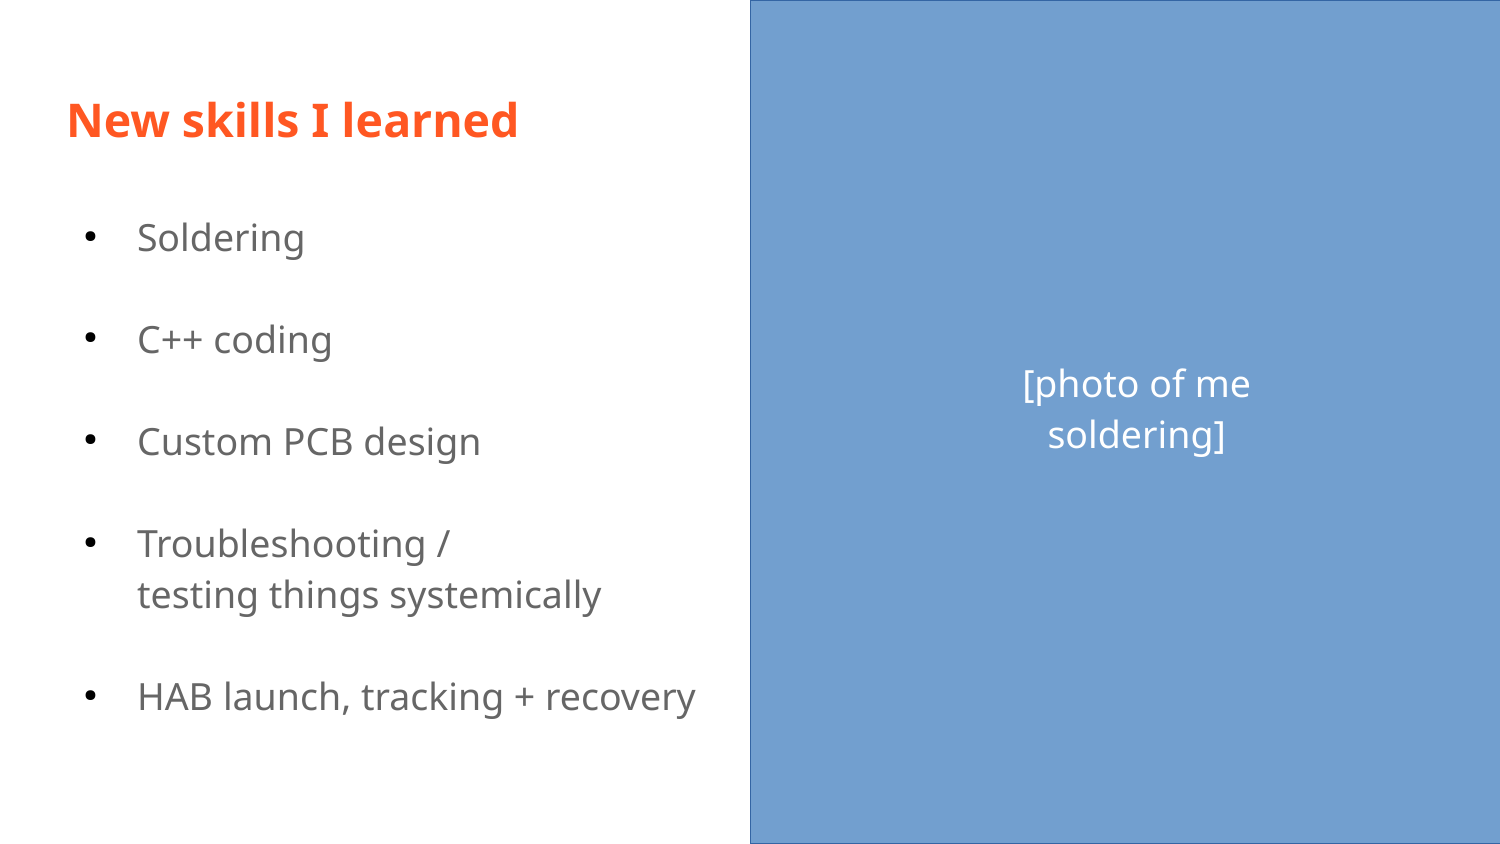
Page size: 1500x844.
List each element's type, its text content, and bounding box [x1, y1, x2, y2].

list Soldering C++ coding Custom PCB design Troubleshooting / testing things systemically HAB launch, tracking + recovery [51, 189, 713, 750]
title New skills I learned [51, 72, 750, 167]
text_box [photo of me soldering] [980, 350, 1293, 521]
text_box [750, 0, 1500, 844]
